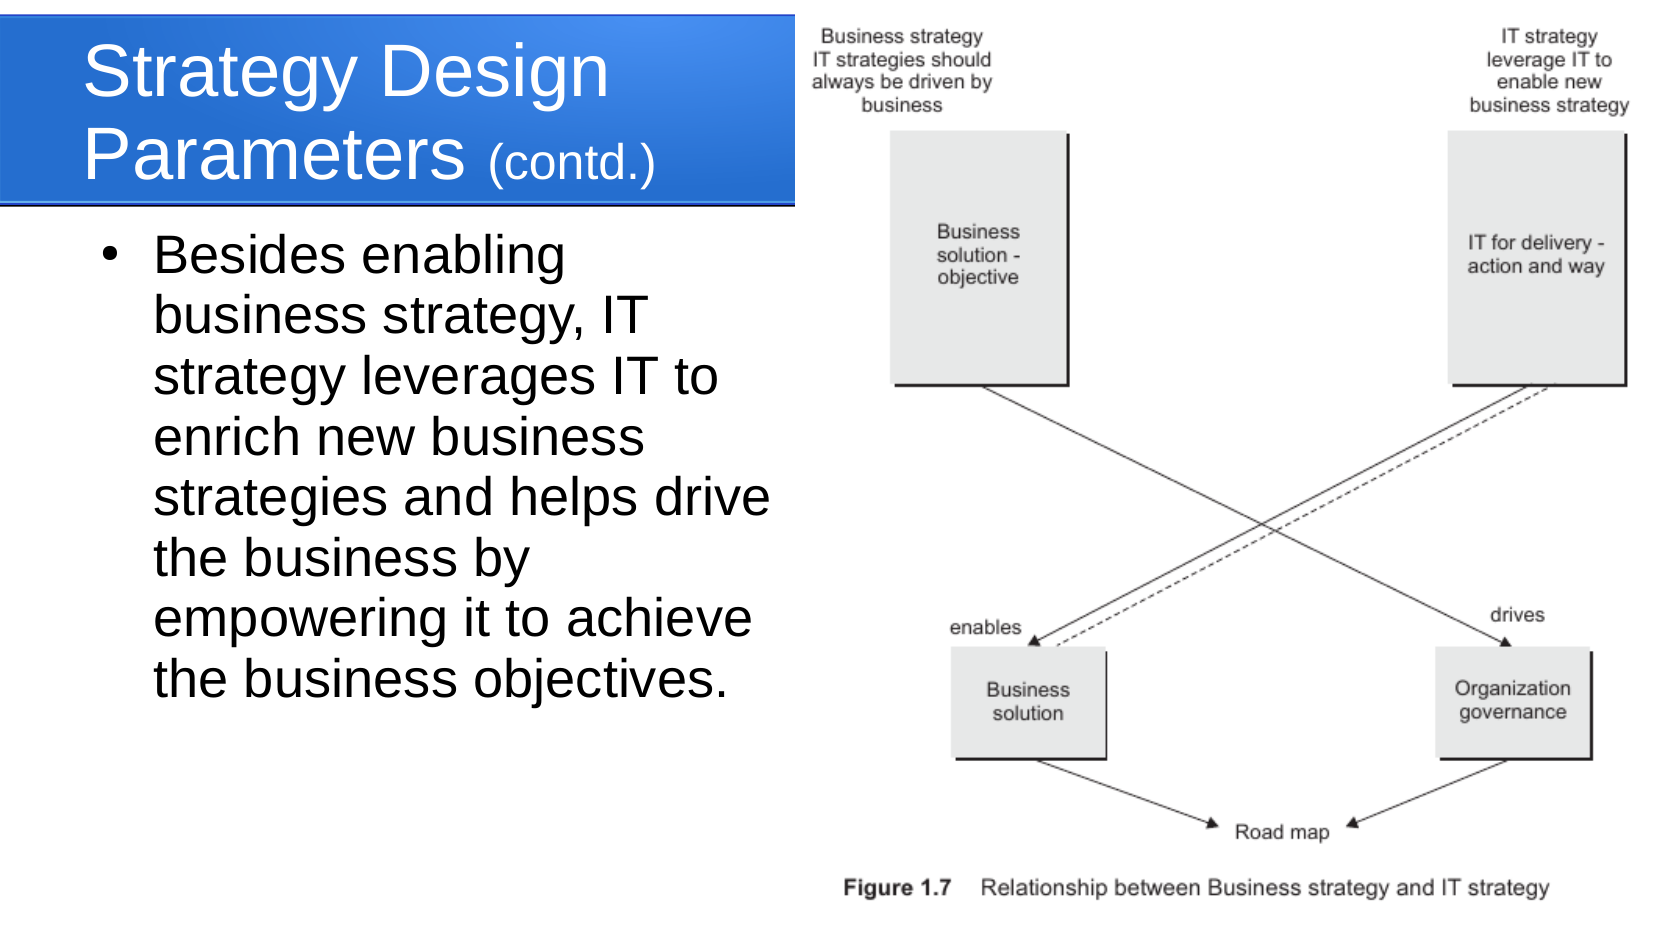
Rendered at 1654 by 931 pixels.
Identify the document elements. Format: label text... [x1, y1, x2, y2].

picture [795, 12, 1648, 908]
list Besides enabling business strategy, IT strategy leverages IT to enrich new business strategies and helps drive the business by empowering it to achieve the business objectives. [82, 224, 781, 764]
title Strategy Design Parameters (contd.) [82, 29, 781, 196]
